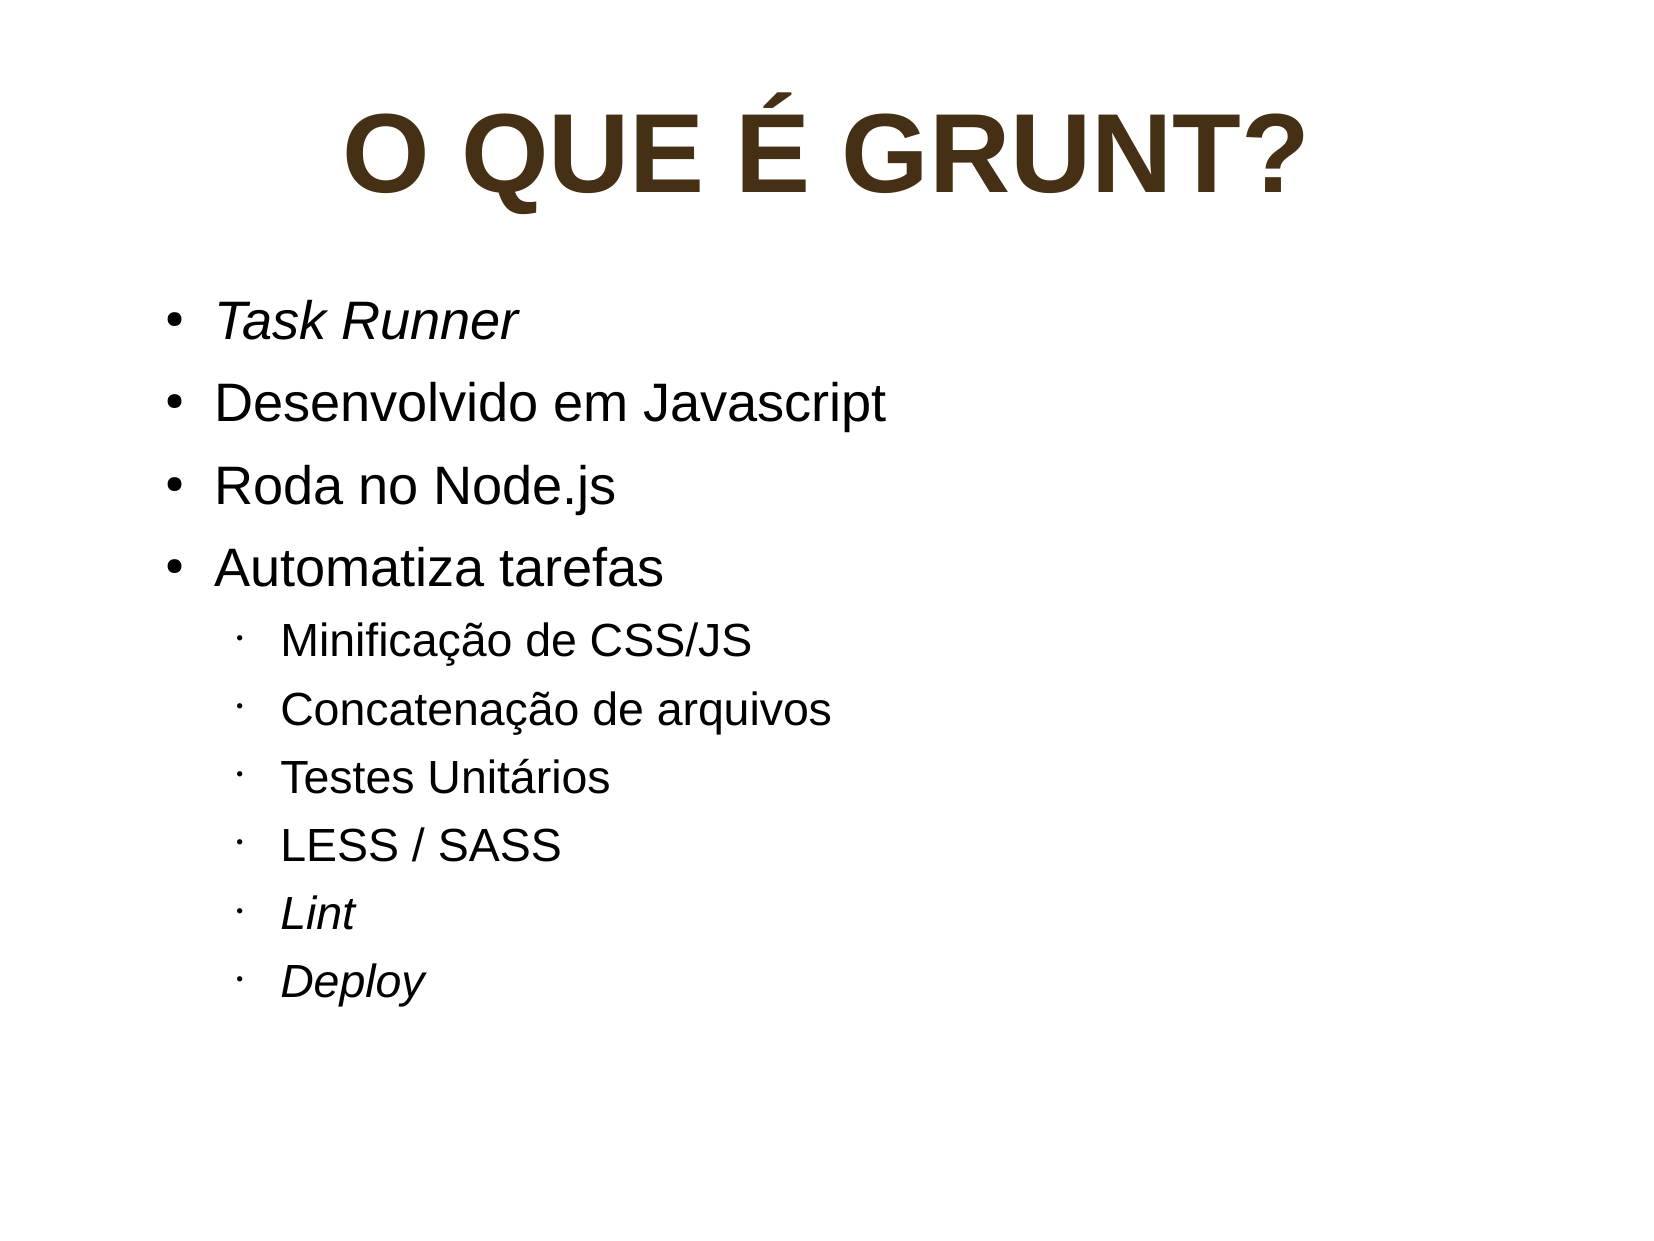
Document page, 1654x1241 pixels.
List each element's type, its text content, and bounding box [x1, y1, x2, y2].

title O QUE É GRUNT? [82, 49, 1571, 257]
list Task Runner Desenvolvido em Javascript Roda no Node.js Automatiza tarefas Minificação de CSS/JS Concatenação de arquivos Testes Unitários LESS / SASS Lint Deploy [82, 290, 1571, 1010]
